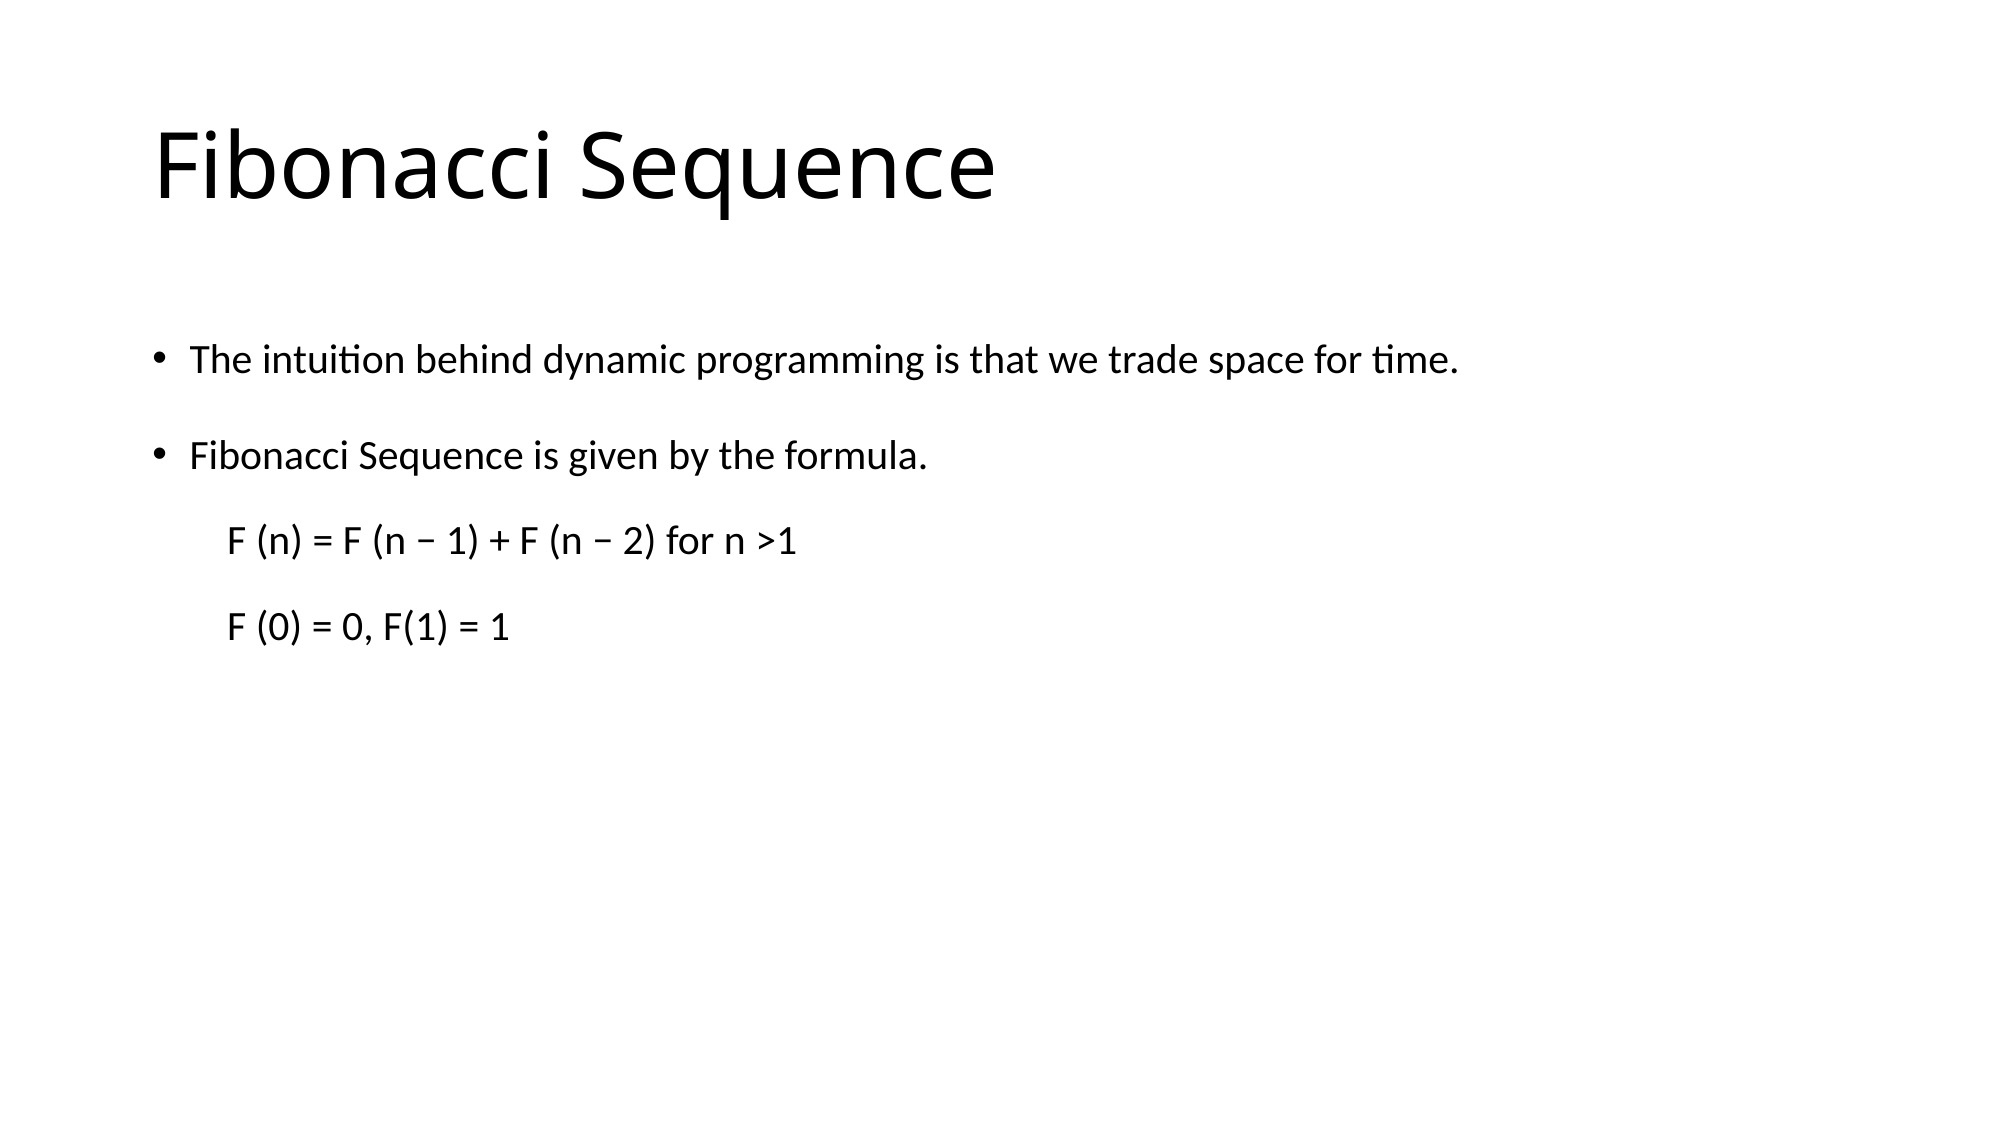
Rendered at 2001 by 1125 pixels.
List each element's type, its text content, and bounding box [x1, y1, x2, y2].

text_box The intuition behind dynamic programming is that we trade space for time. Fibonacci Sequence is given by the formula. F (n) = F (n − 1) + F (n − 2) for n >1 F (0) = 0, F(1) = 1 [137, 299, 1863, 1014]
text_box Fibonacci Sequence [137, 59, 1863, 278]
